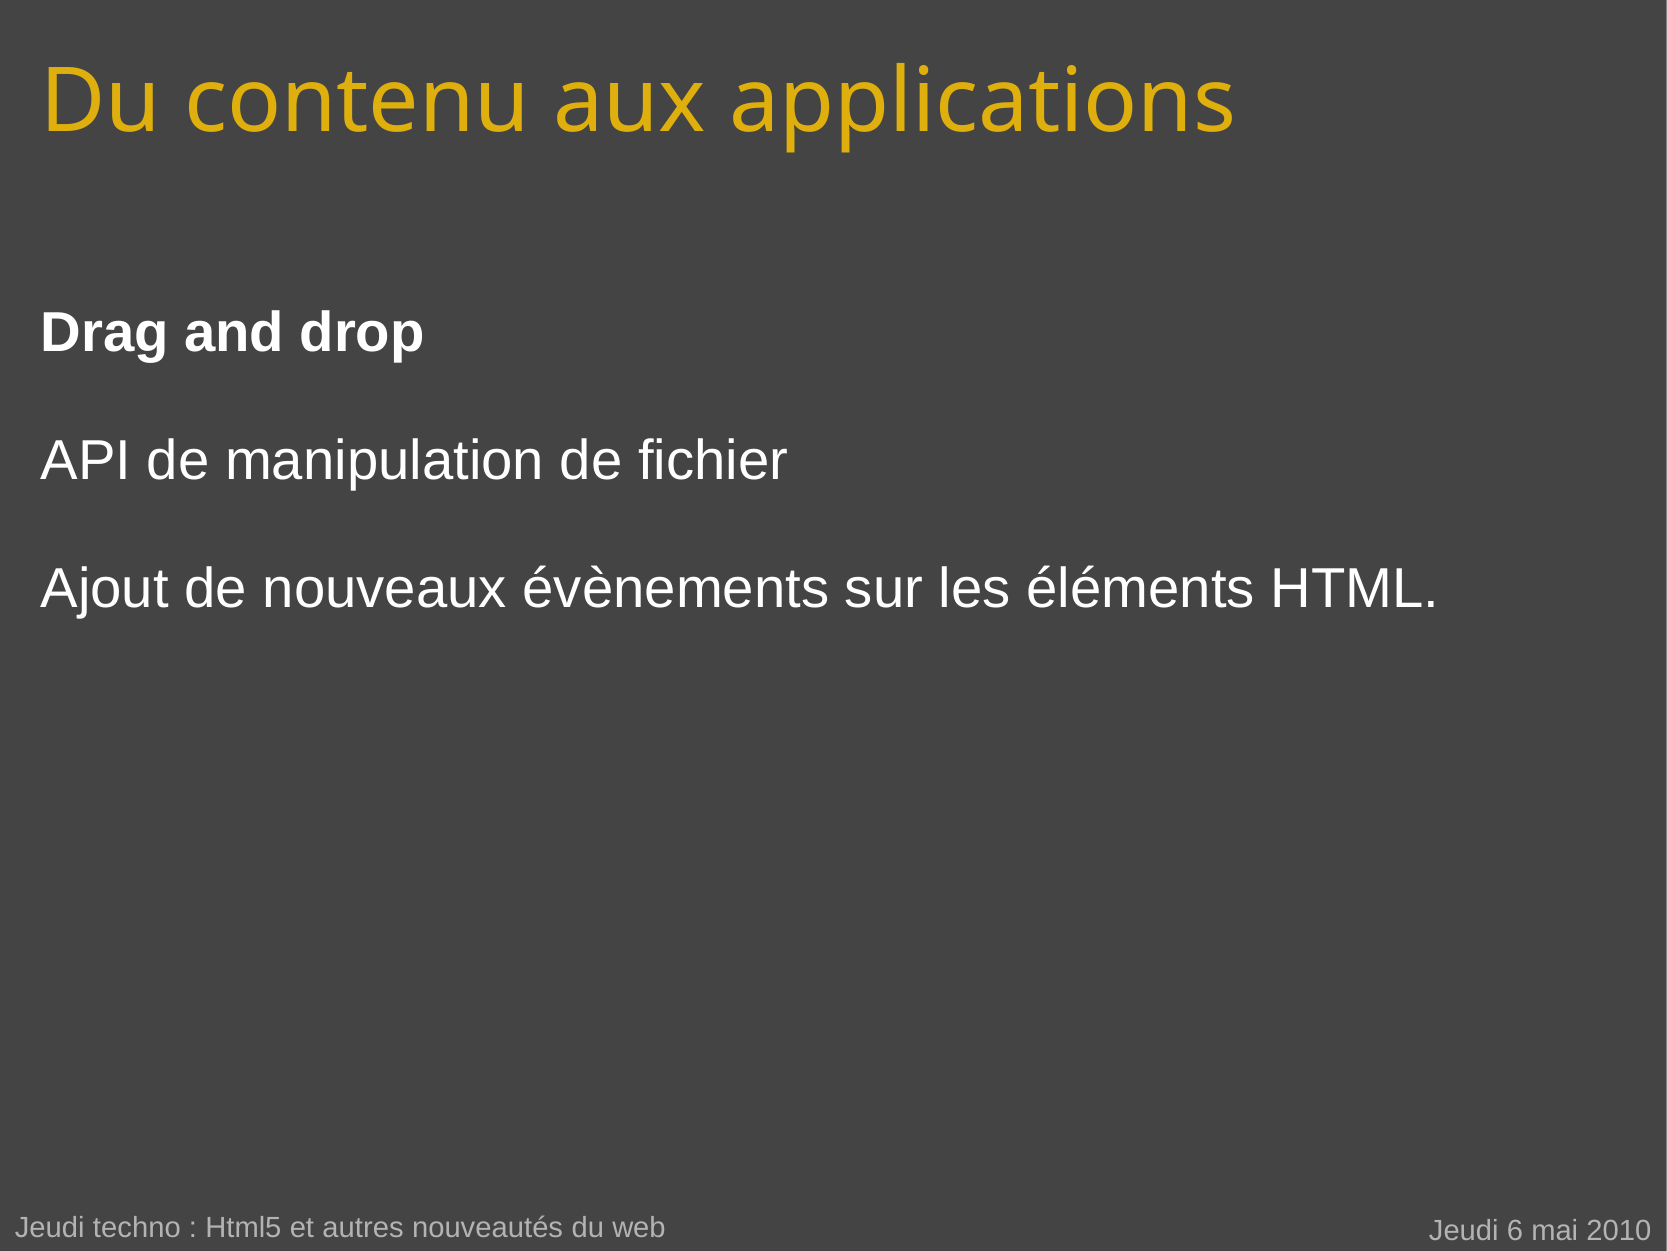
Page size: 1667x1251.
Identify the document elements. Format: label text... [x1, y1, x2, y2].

list Drag and drop API de manipulation de fichier Ajout de nouveaux évènements sur les éléments HTML. [40, 300, 1627, 1201]
picture [0, 0, 1667, 1251]
title Du contenu aux applications [40, 50, 1627, 201]
